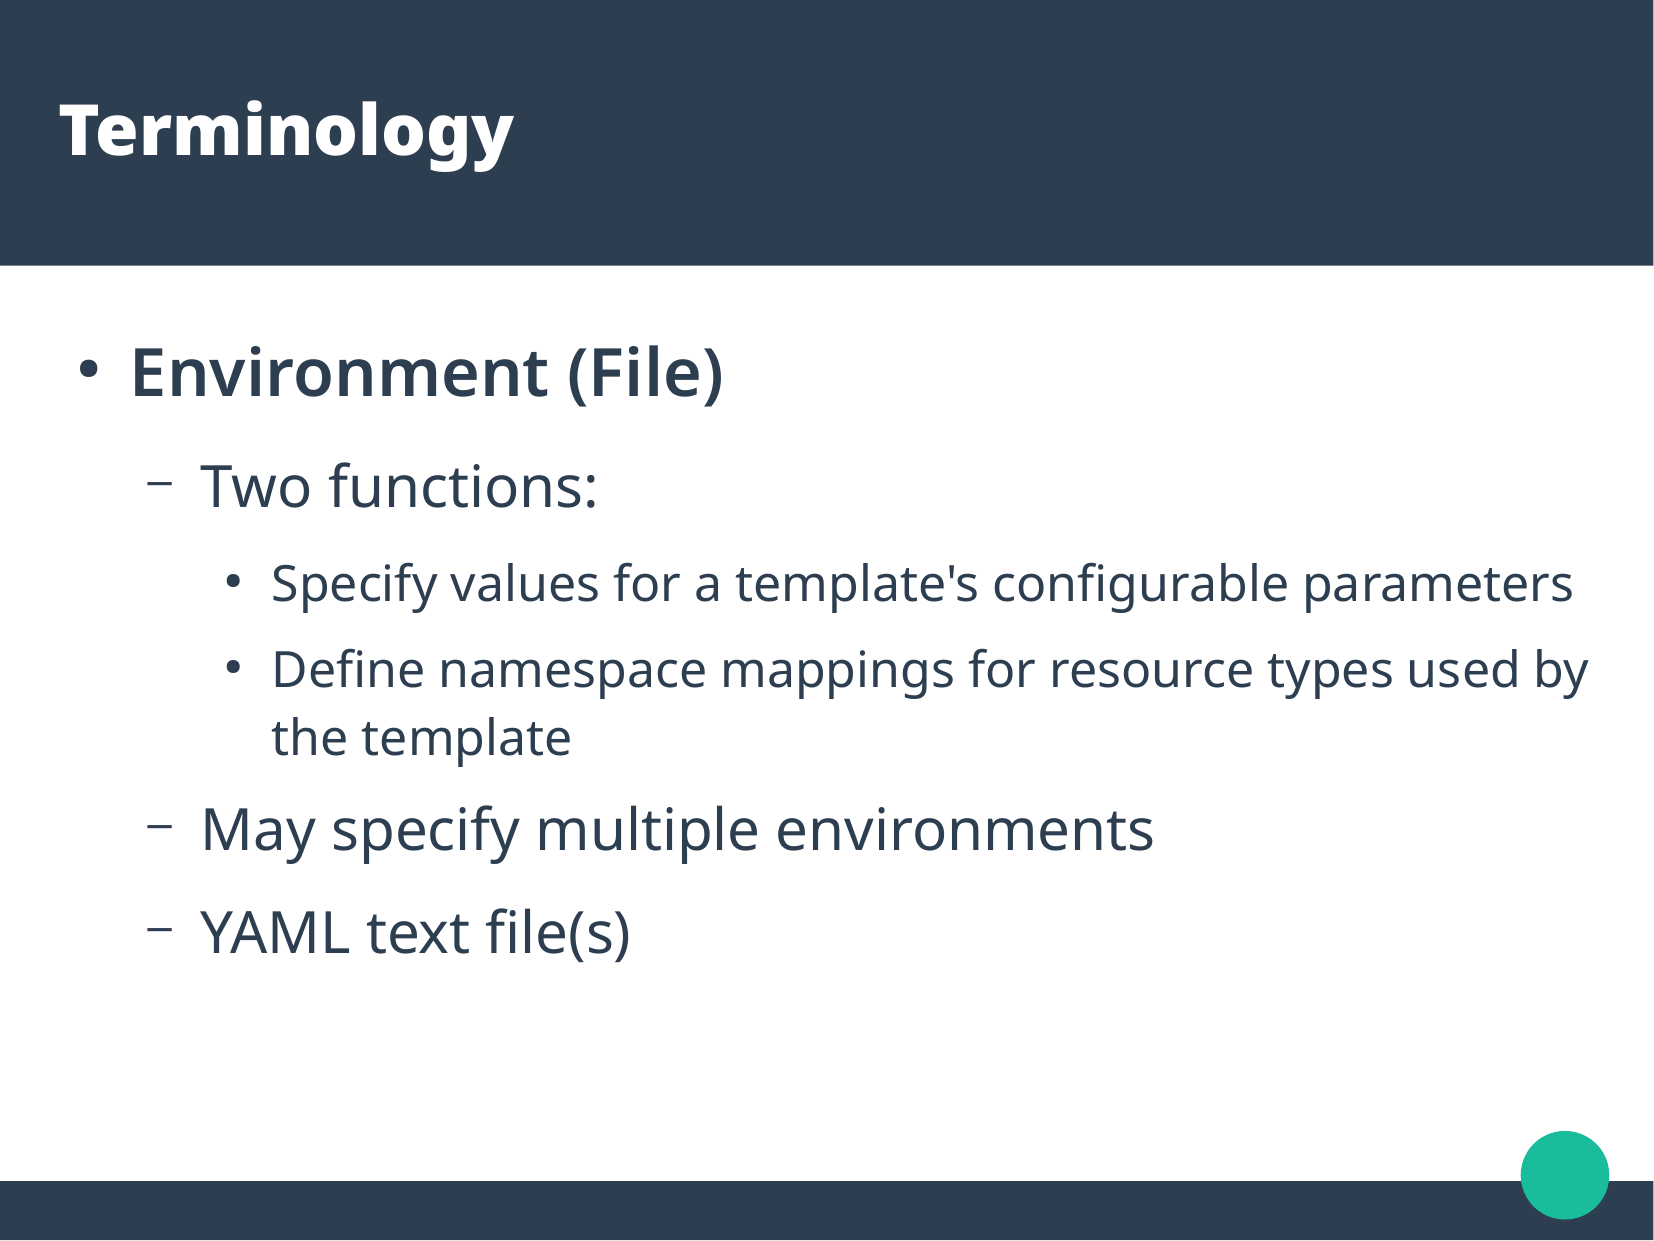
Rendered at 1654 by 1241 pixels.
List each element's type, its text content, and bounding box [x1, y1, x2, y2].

title Terminology [59, 49, 1595, 207]
list Environment (File) Two functions: Specify values for a template's configurable parameters Define namespace mappings for resource types used by the template May specify multiple environments YAML text file(s) [59, 324, 1595, 1152]
